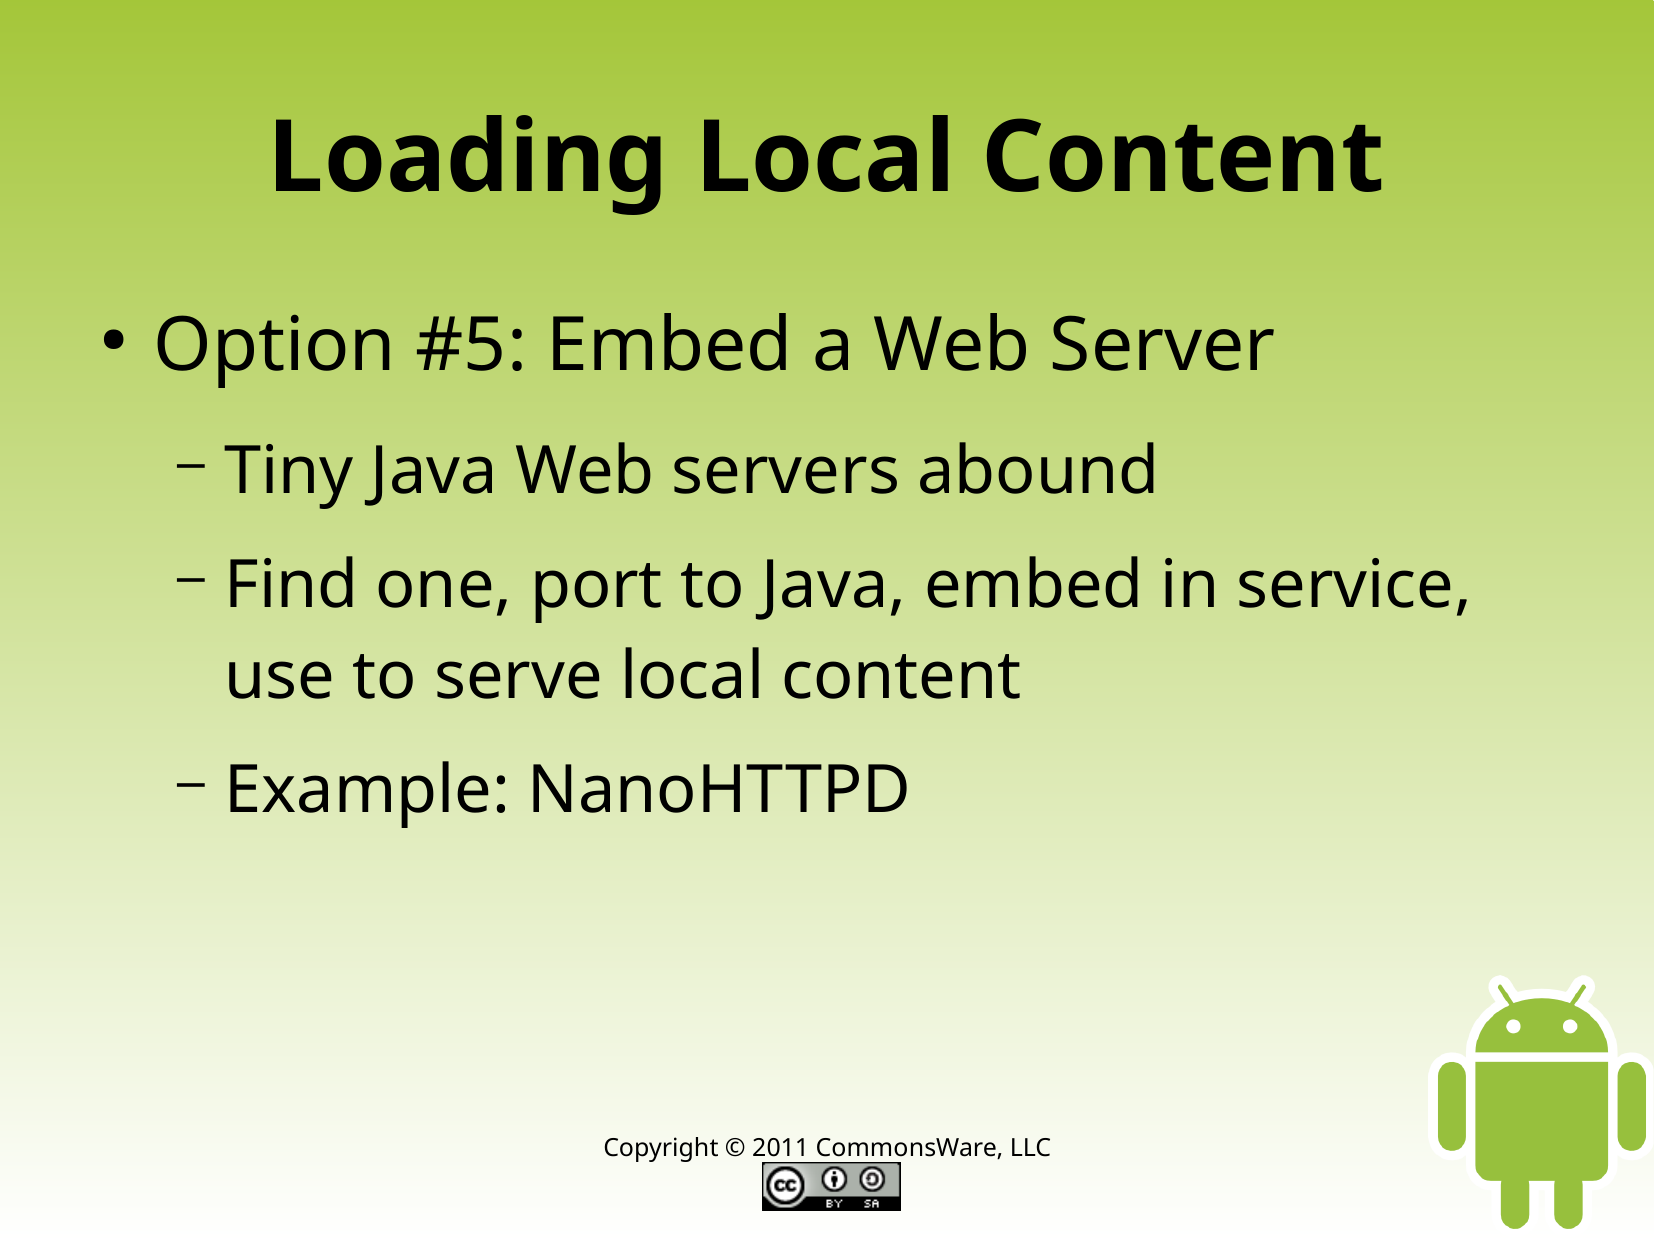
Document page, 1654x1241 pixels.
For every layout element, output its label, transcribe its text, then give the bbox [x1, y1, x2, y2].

picture [1428, 975, 1654, 1238]
picture [762, 1162, 901, 1211]
title Loading Local Content [82, 49, 1571, 257]
list Option #5: Embed a Web Server Tiny Java Web servers abound Find one, port to Java, embed in service, use to serve local content Example: NanoHTTPD [82, 290, 1571, 1109]
